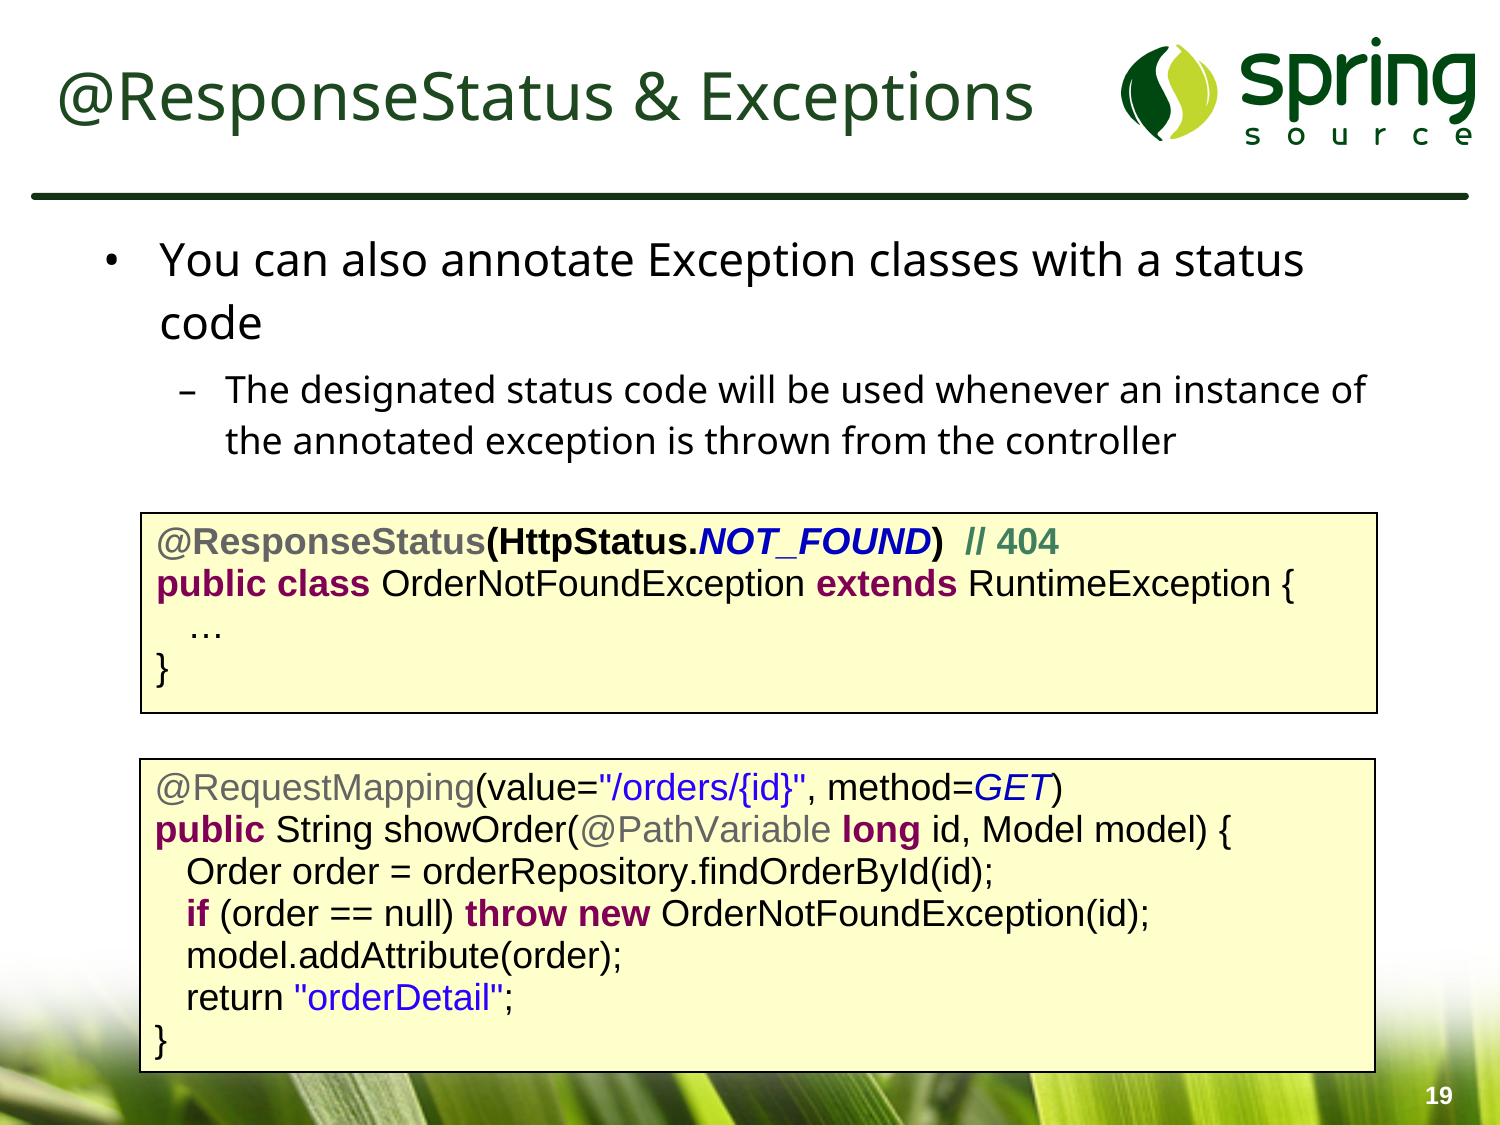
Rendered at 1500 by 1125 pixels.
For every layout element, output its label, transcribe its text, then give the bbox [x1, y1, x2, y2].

text_box @ResponseStatus(HttpStatus.NOT_FOUND) // 404 public class OrderNotFoundException extends RuntimeException { … } [141, 512, 1377, 713]
title @ResponseStatus & Exceptions [56, 14, 1115, 175]
text_box @RequestMapping(value="/orders/{id}", method=GET) public String showOrder(@PathVariable long id, Model model) { Order order = orderRepository.findOrderById(id); if (order == null) throw new OrderNotFoundException(id); model.addAttribute(order); return "orderDetail"; } [139, 758, 1376, 1073]
list You can also annotate Exception classes with a status code The designated status code will be used whenever an instance of the annotated exception is thrown from the controller [103, 227, 1394, 486]
picture [1121, 37, 1475, 145]
picture [0, 944, 1500, 1125]
